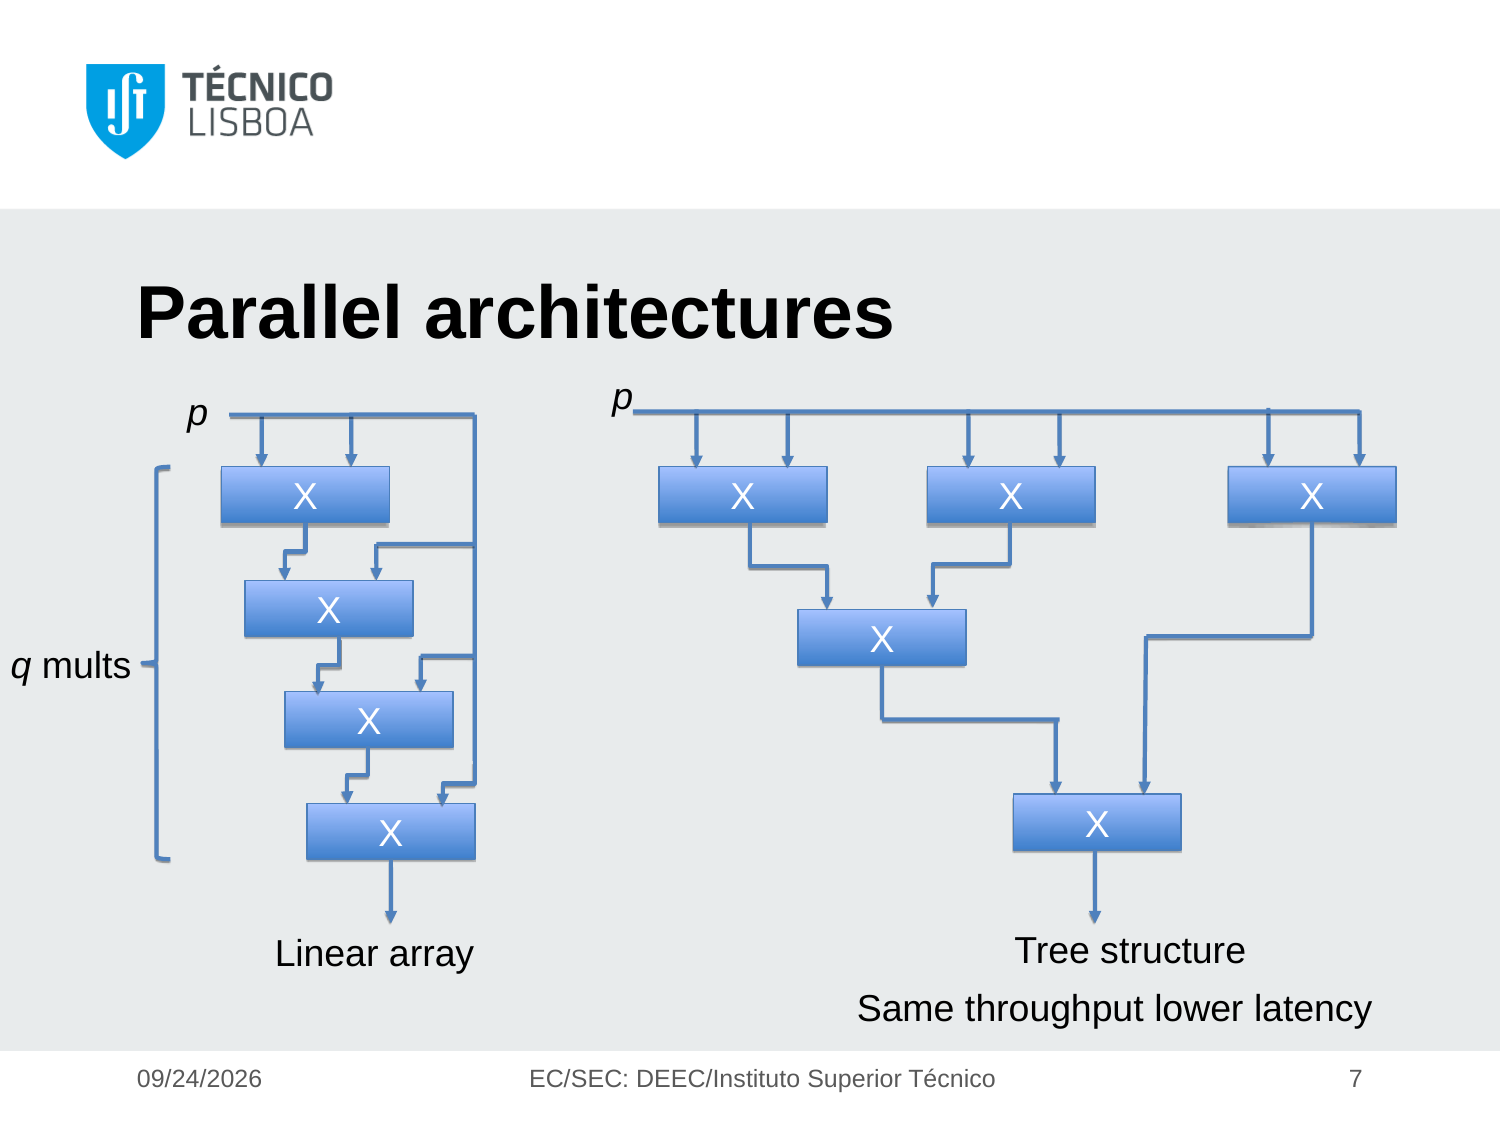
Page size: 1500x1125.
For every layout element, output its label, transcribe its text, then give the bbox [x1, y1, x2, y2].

text_box X [307, 803, 475, 860]
text_box p [172, 380, 223, 440]
title Parallel architectures [121, 237, 1378, 381]
slide_number <number> [1077, 1052, 1378, 1103]
text_box X [798, 609, 966, 666]
text_box Tree structure [999, 918, 1261, 977]
text_box X [285, 691, 453, 748]
text_box X [245, 580, 413, 637]
footer EC/SEC: DEEC/Instituto Superior Técnico [512, 1052, 1021, 1103]
slide_number 11/06/2018 [121, 1052, 425, 1103]
text_box X [927, 466, 1096, 523]
text_box p [597, 364, 649, 425]
text_box X [1228, 466, 1397, 523]
text_box Same throughput lower latency [842, 977, 1388, 1037]
text_box X [659, 466, 827, 523]
text_box q mults [0, 633, 147, 694]
text_box X [221, 466, 390, 523]
text_box Linear array [260, 921, 490, 982]
text_box X [1013, 794, 1182, 850]
picture [0, 0, 1500, 1125]
